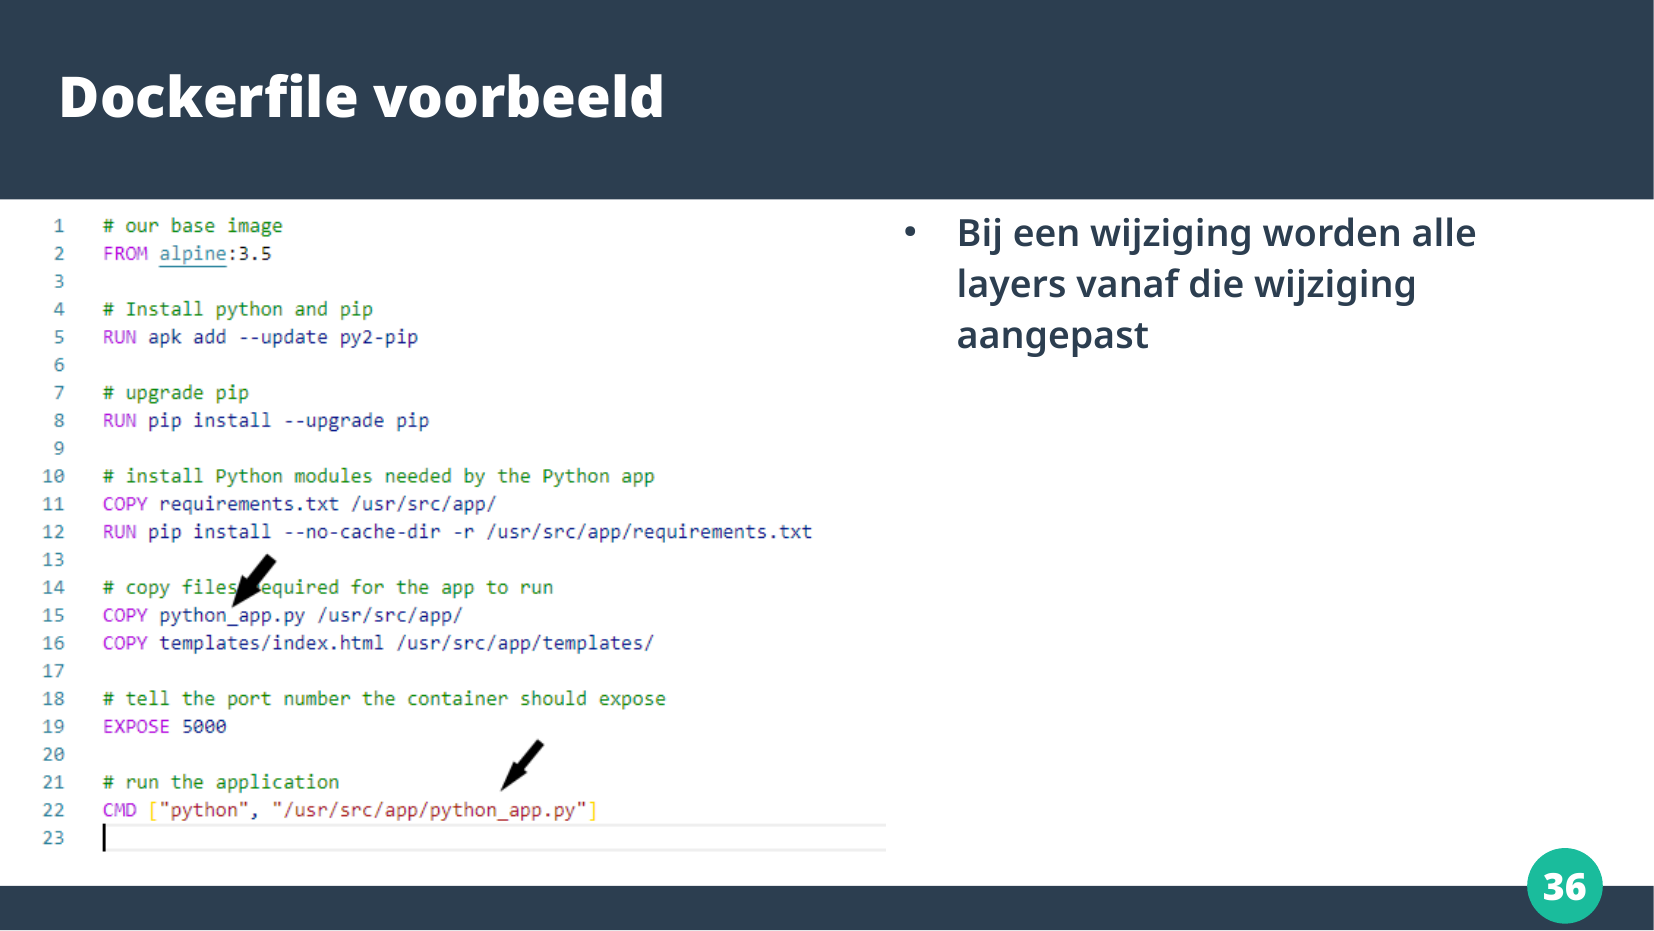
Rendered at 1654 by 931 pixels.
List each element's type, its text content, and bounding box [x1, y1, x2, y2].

picture [21, 206, 886, 862]
list Bij een wijziging worden alle layers vanaf die wijziging aangepast [885, 206, 1595, 864]
title Dockerfile voorbeeld [59, 37, 1595, 156]
